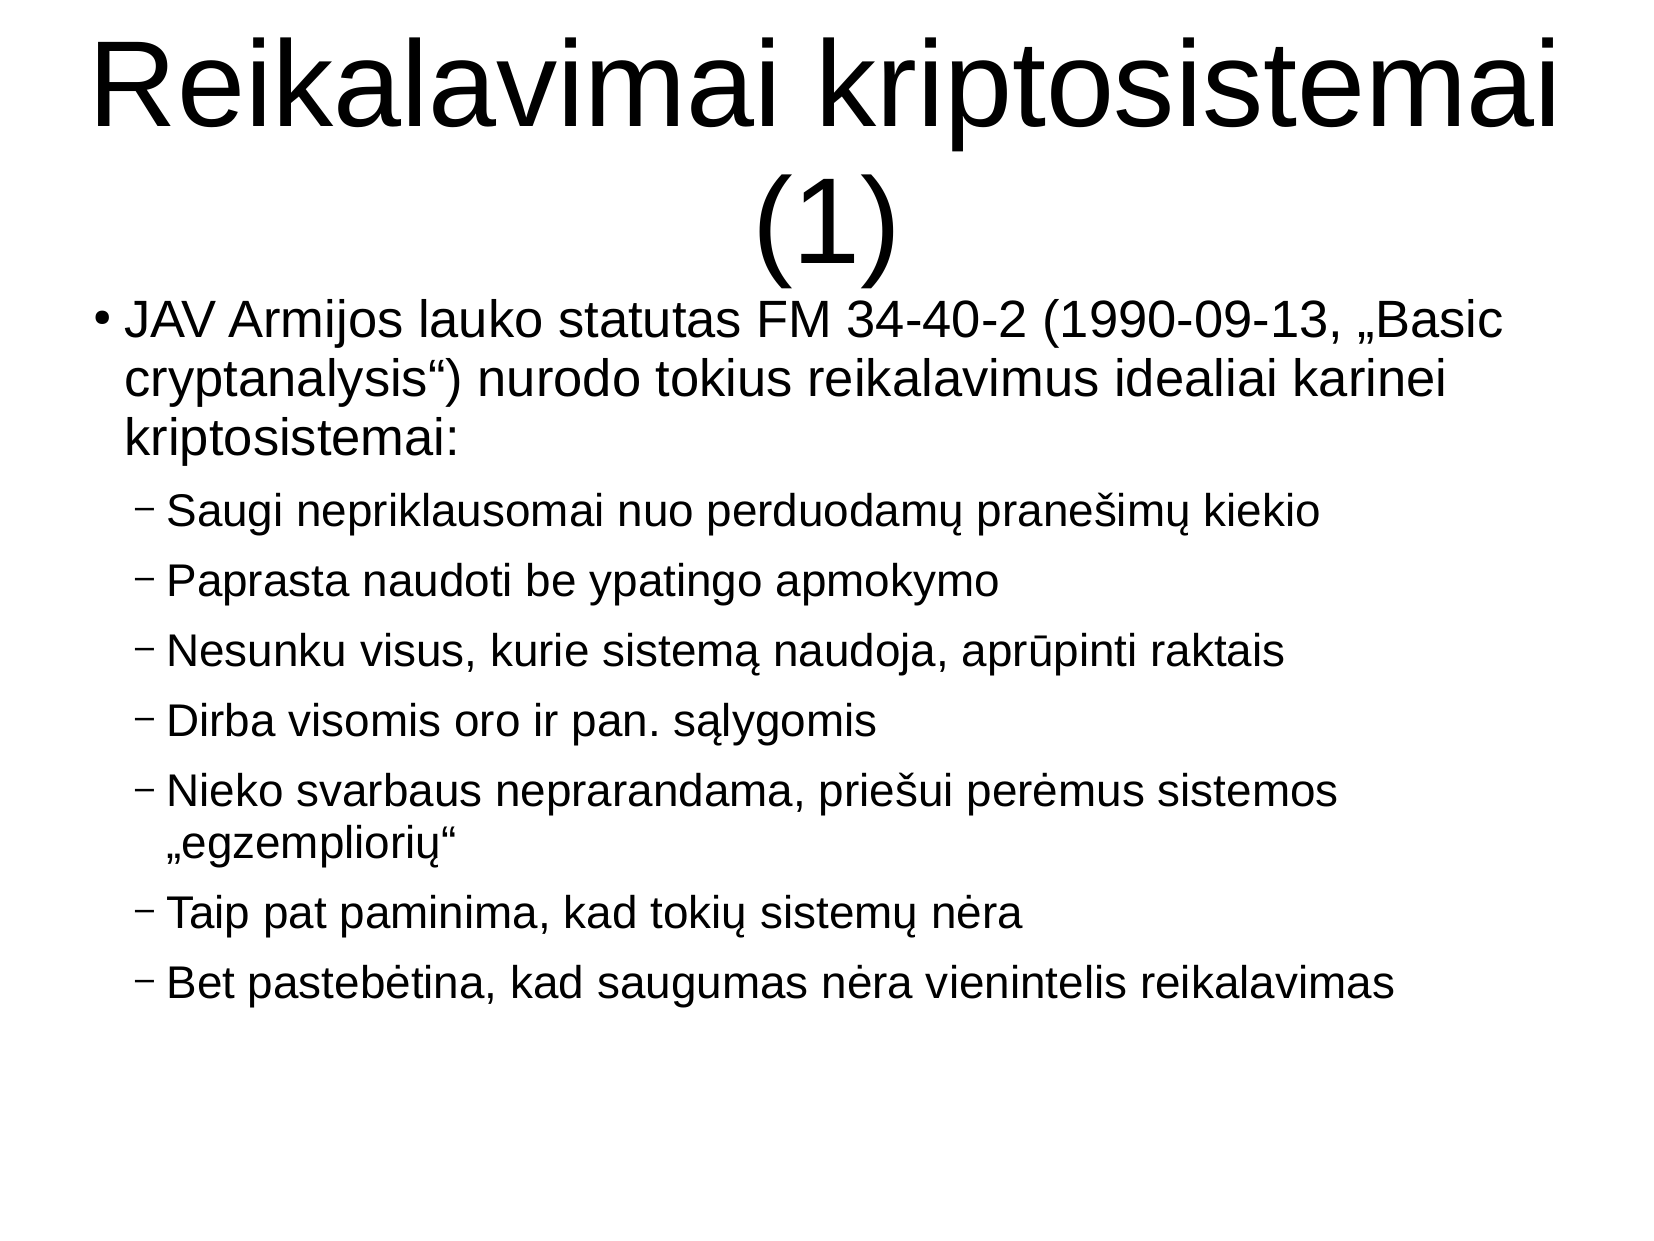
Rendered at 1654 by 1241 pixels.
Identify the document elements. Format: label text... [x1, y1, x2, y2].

title Reikalavimai kriptosistemai (1) [82, 16, 1571, 290]
list JAV Armijos lauko statutas FM 34-40-2 (1990-09-13, „Basic cryptanalysis“) nurodo tokius reikalavimus idealiai karinei kriptosistemai: Saugi nepriklausomai nuo perduodamų pranešimų kiekio Paprasta naudoti be ypatingo apmokymo Nesunku visus, kurie sistemą naudoja, aprūpinti raktais Dirba visomis oro ir pan. sąlygomis Nieko svarbaus neprarandama, priešui perėmus sistemos „egzempliorių“ Taip pat paminima, kad tokių sistemų nėra Bet pastebėtina, kad saugumas nėra vienintelis reikalavimas [82, 290, 1571, 1010]
